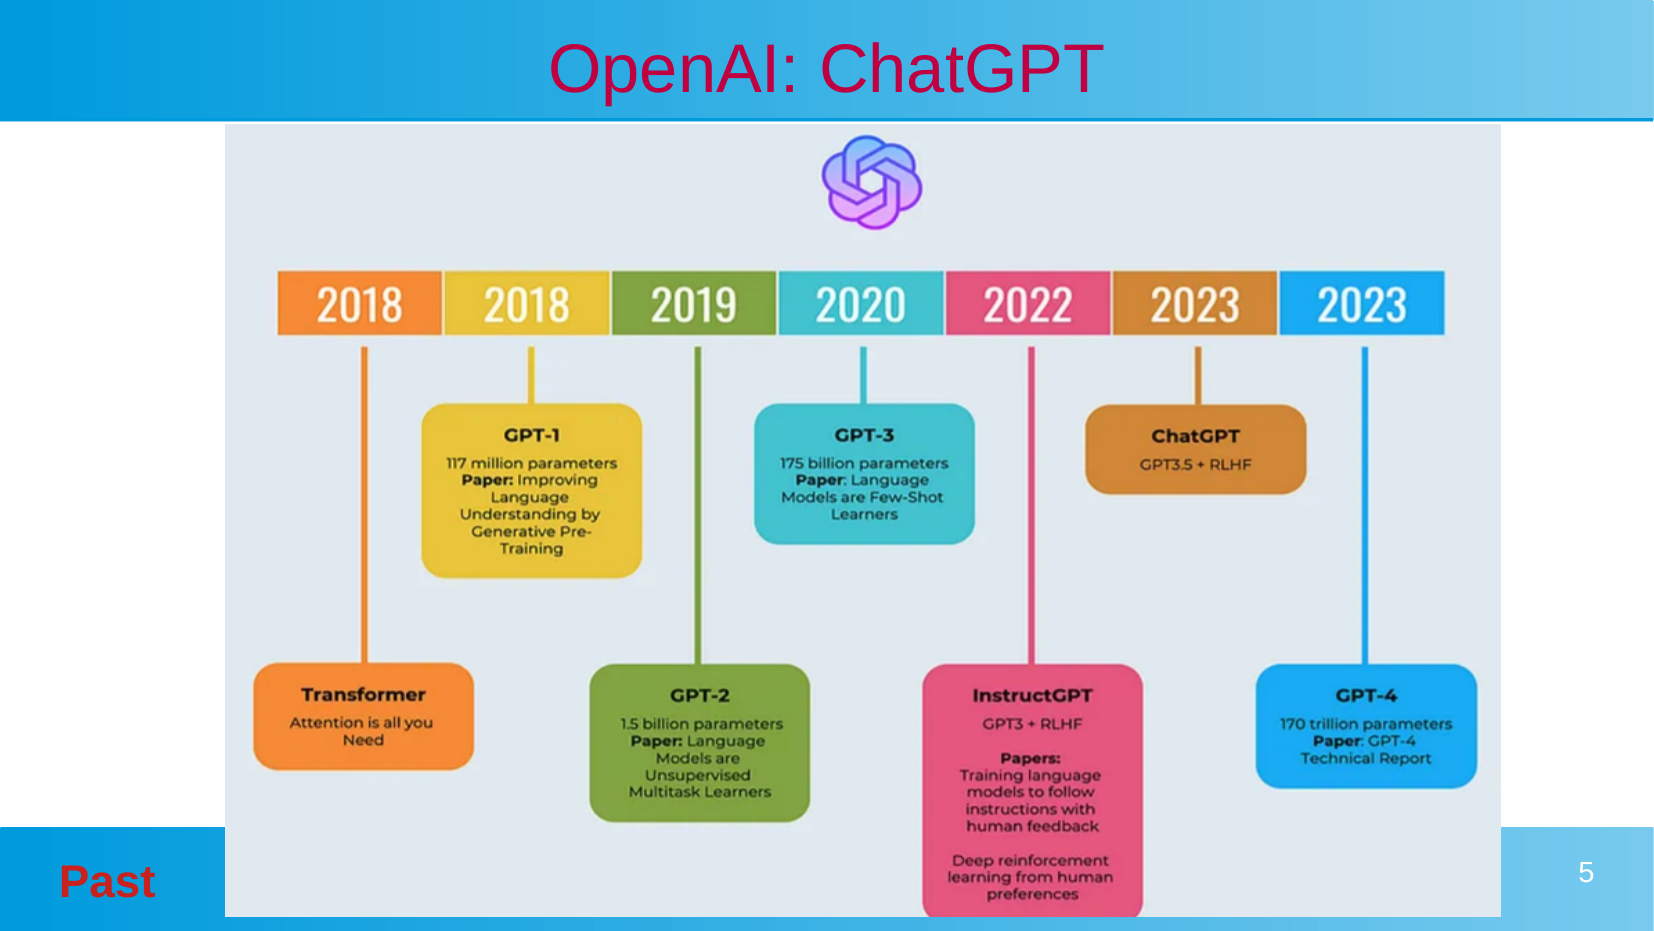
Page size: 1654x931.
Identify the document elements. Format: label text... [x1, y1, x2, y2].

picture [225, 124, 1501, 917]
title OpenAI: ChatGPT [59, 29, 1595, 108]
